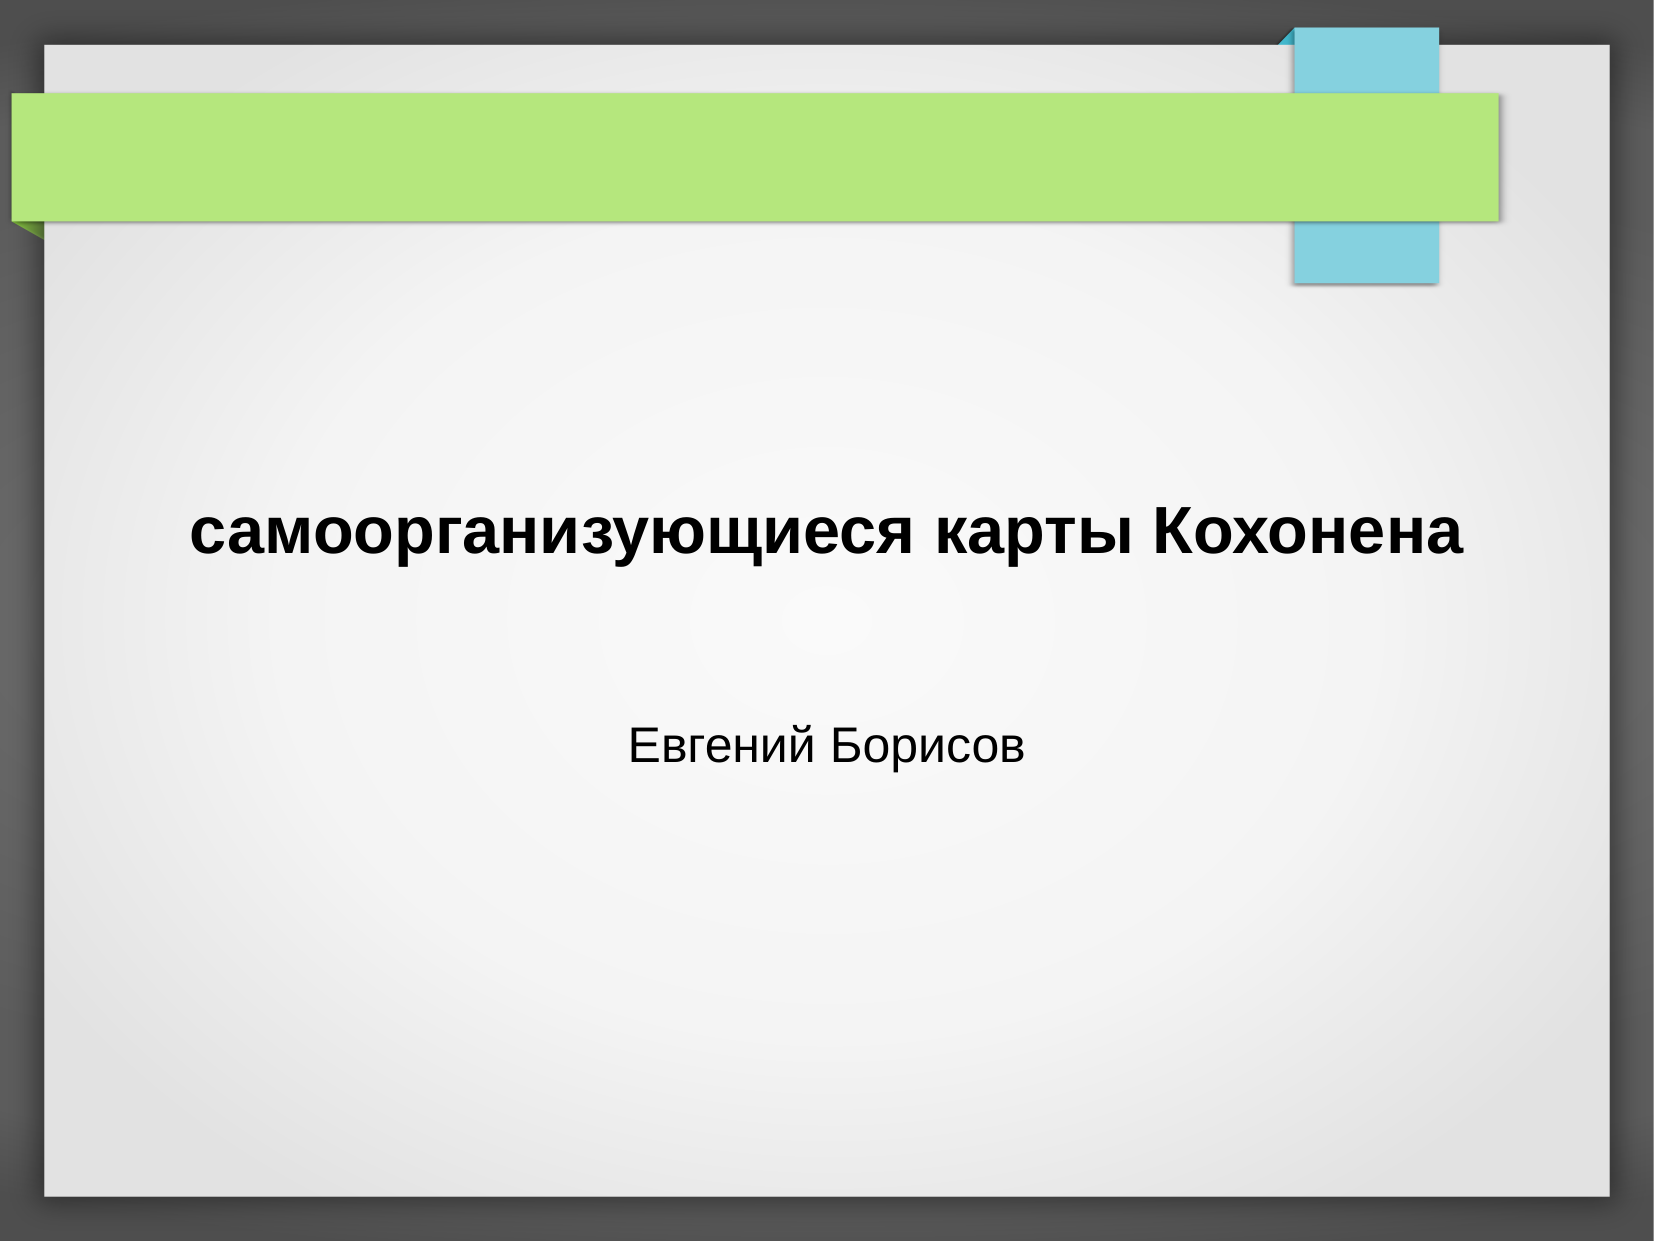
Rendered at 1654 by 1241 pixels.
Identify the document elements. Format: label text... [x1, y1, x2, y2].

subtitle самоорганизующиеся карты Кохонена Евгений Борисов [82, 290, 1571, 1010]
picture [0, 0, 1654, 1241]
